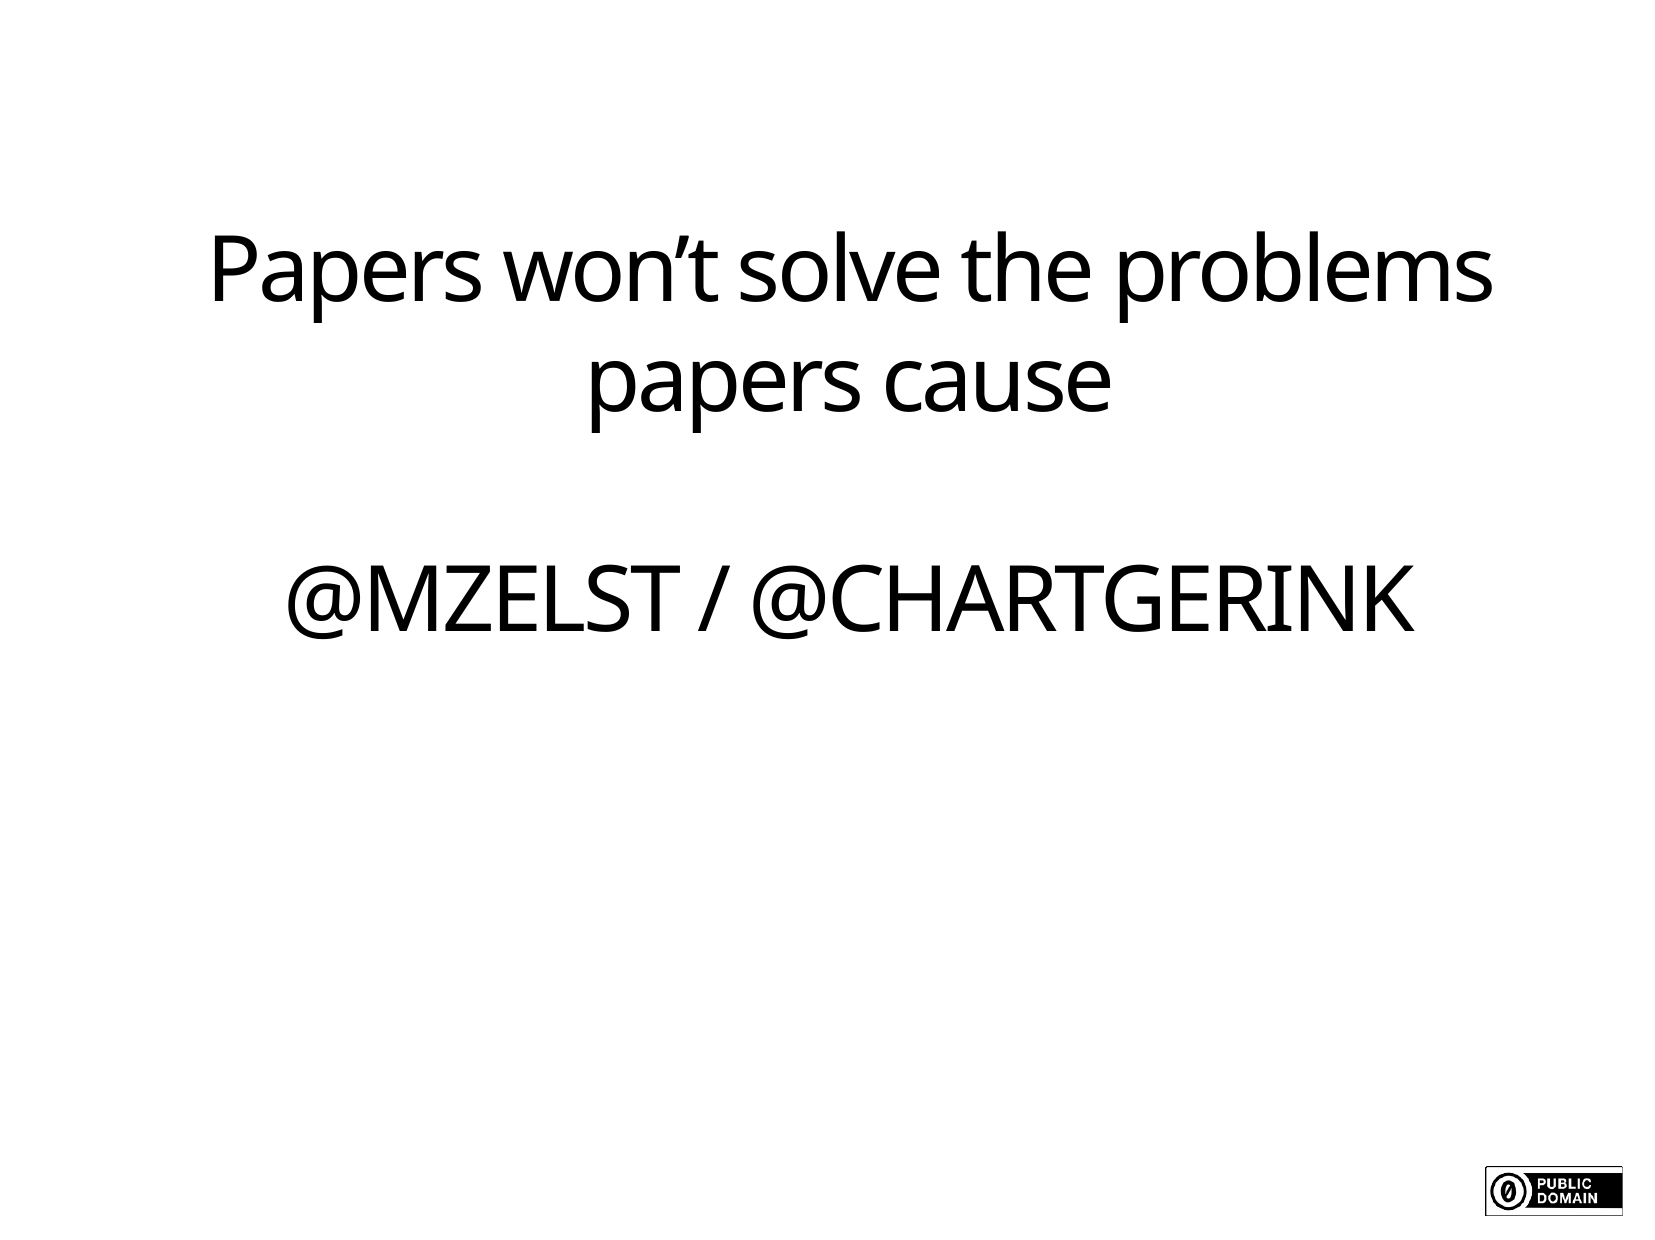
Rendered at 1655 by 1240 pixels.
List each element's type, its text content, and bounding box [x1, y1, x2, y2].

text_box Papers won’t solve the problems papers cause @MZELST / @CHARTGERINK [127, 210, 1572, 766]
text_box [1485, 1167, 1623, 1215]
